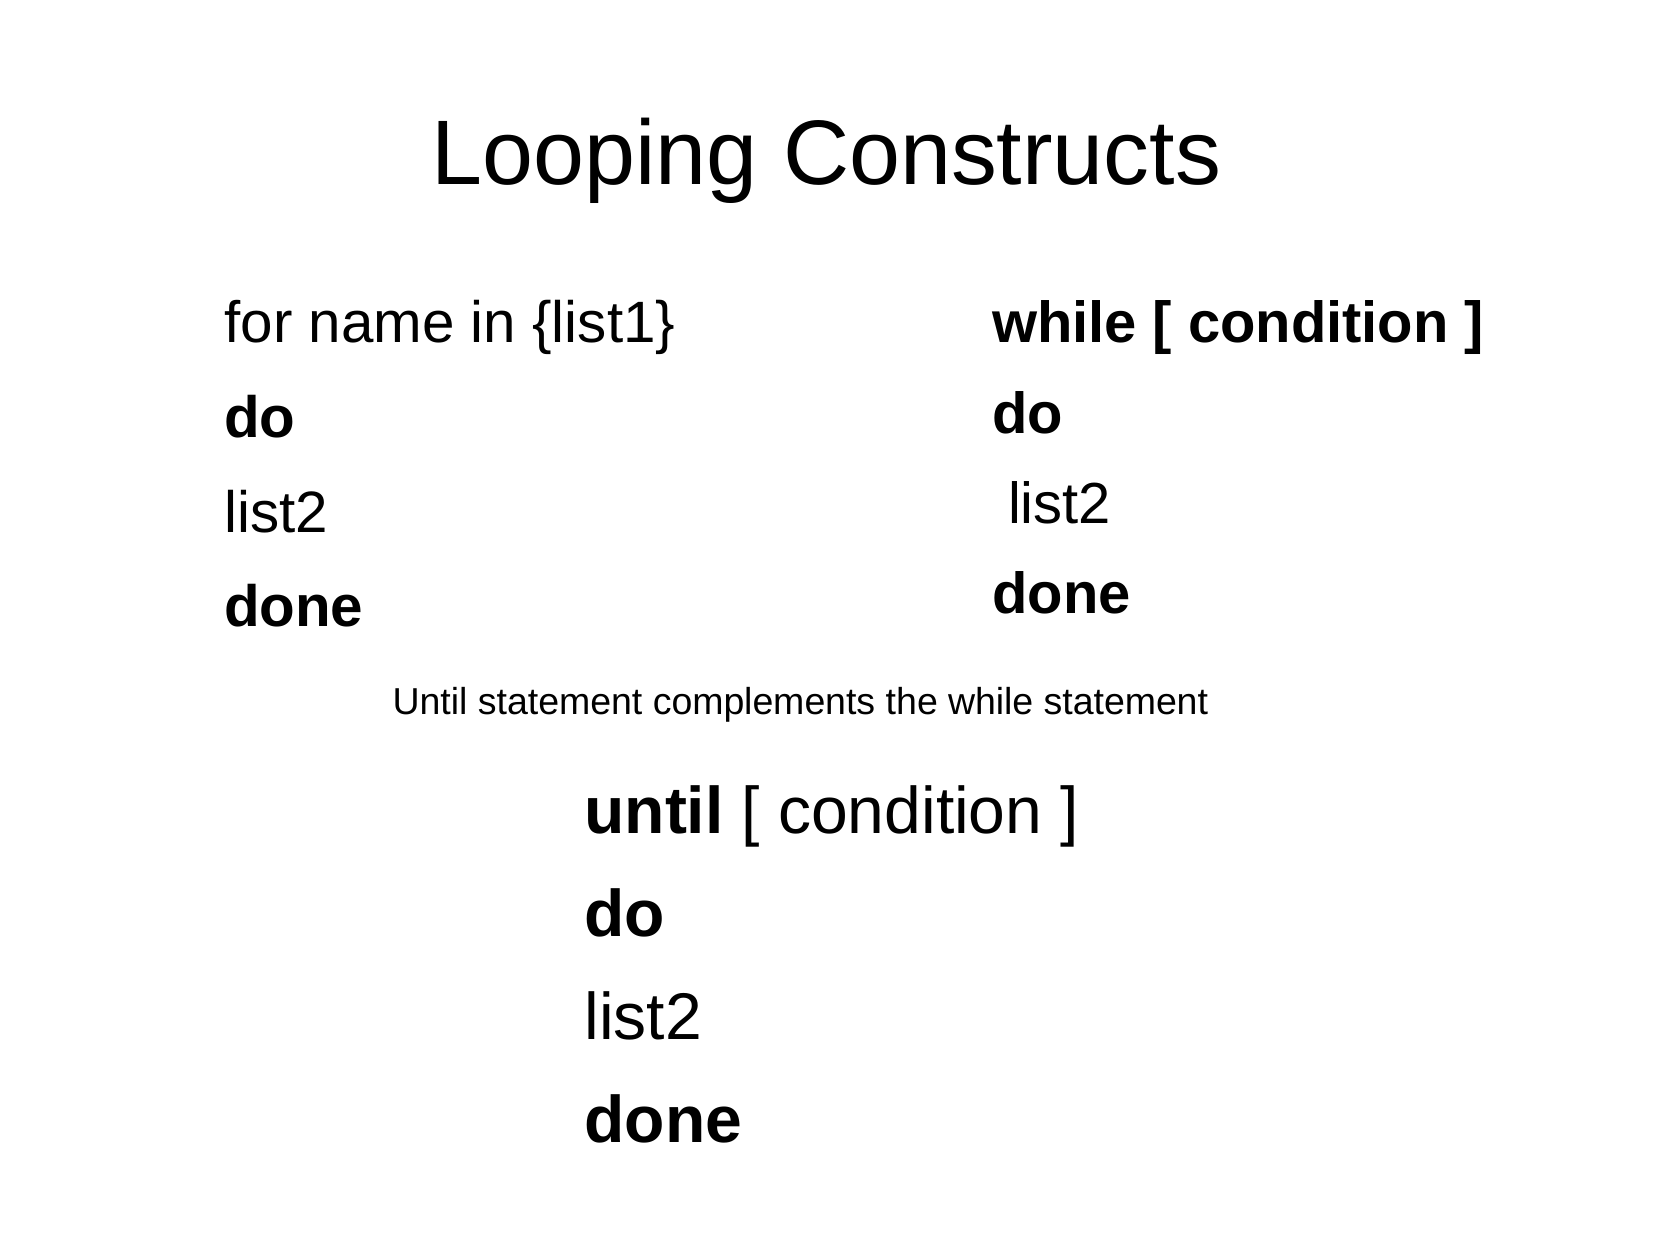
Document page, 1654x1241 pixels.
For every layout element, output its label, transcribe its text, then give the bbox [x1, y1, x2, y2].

title Looping Constructs [82, 49, 1571, 257]
list while [ condition ] do list2 done [992, 290, 1501, 674]
list for name in {list1} do list2 done [224, 290, 733, 674]
text_box Until statement complements the while statement [377, 673, 1276, 773]
list until [ condition ] do list2 done [584, 773, 1093, 1157]
